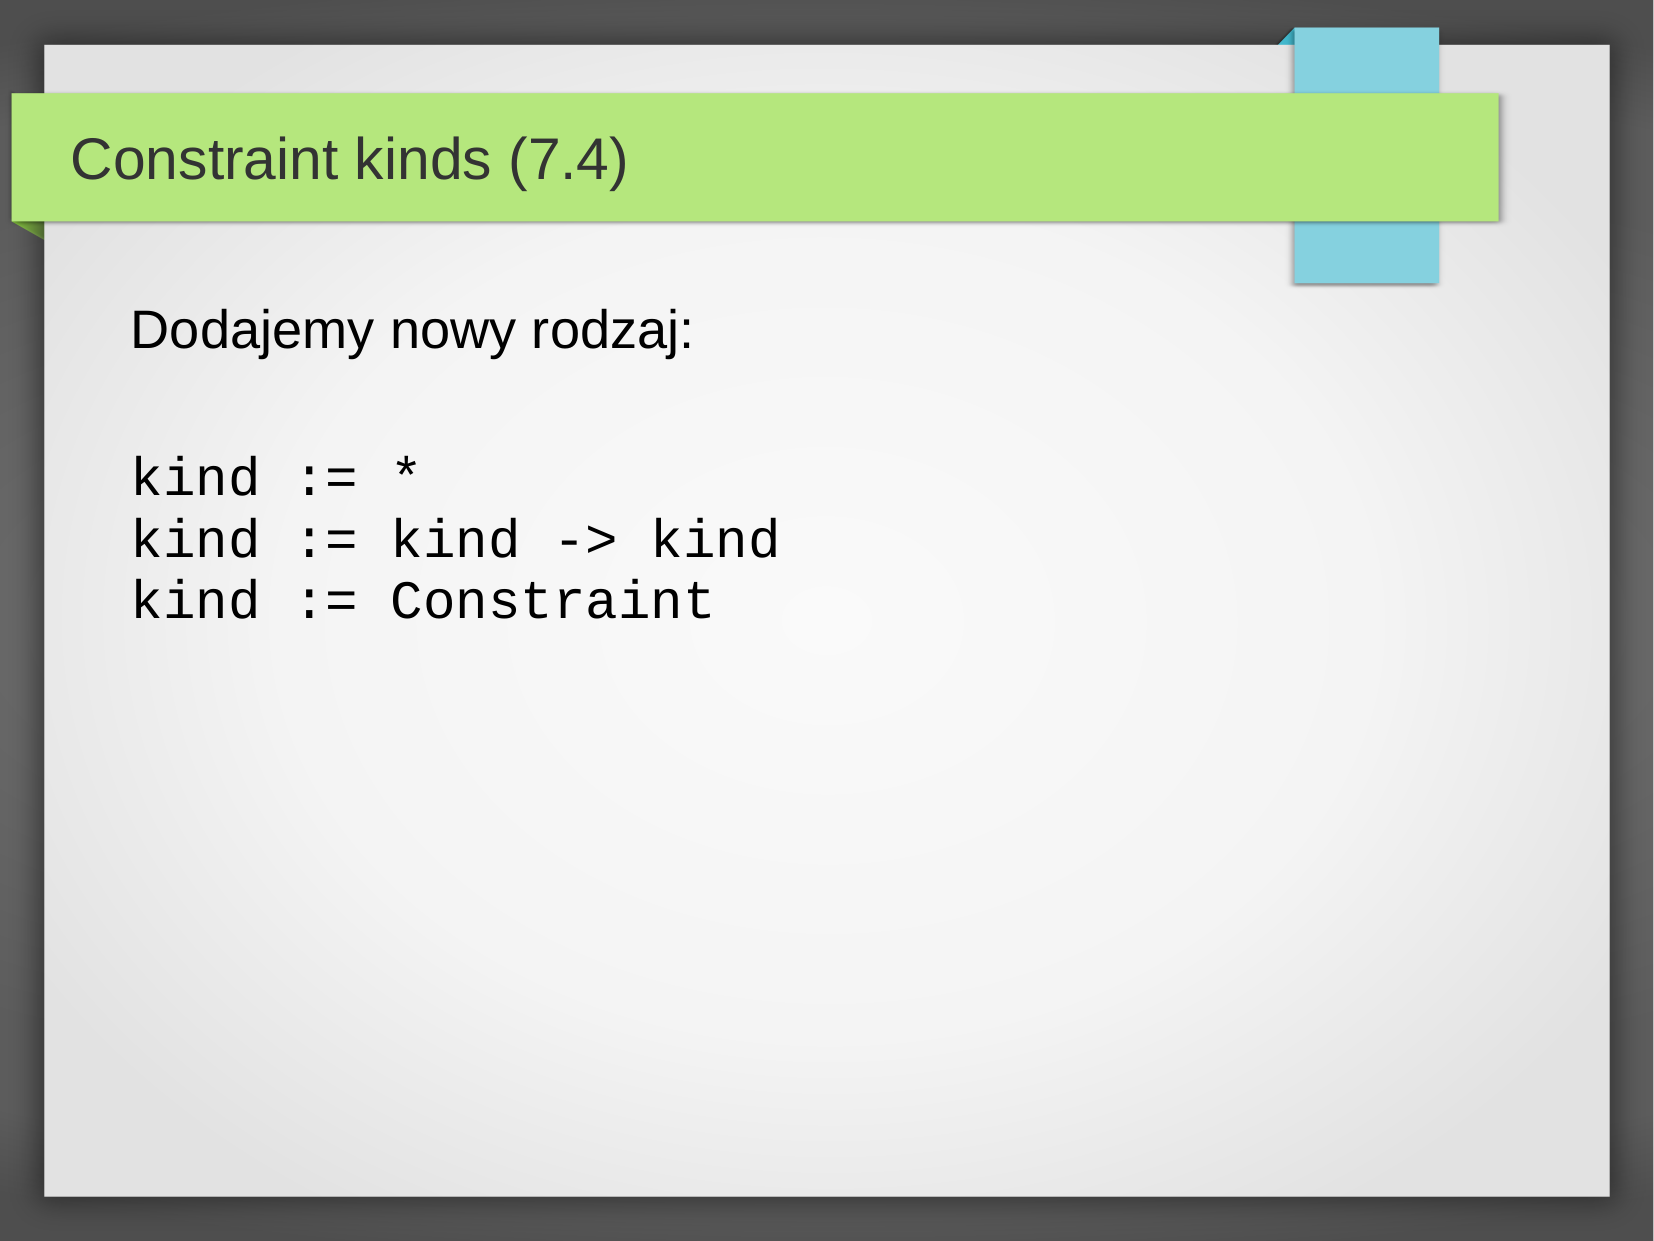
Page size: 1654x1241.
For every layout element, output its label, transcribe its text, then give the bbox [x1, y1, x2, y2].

picture [0, 0, 1654, 1241]
title Constraint kinds (7.4) [70, 106, 1229, 213]
list Dodajemy nowy rodzaj: kind := * kind := kind -> kind kind := Constraint [60, 300, 1516, 1020]
